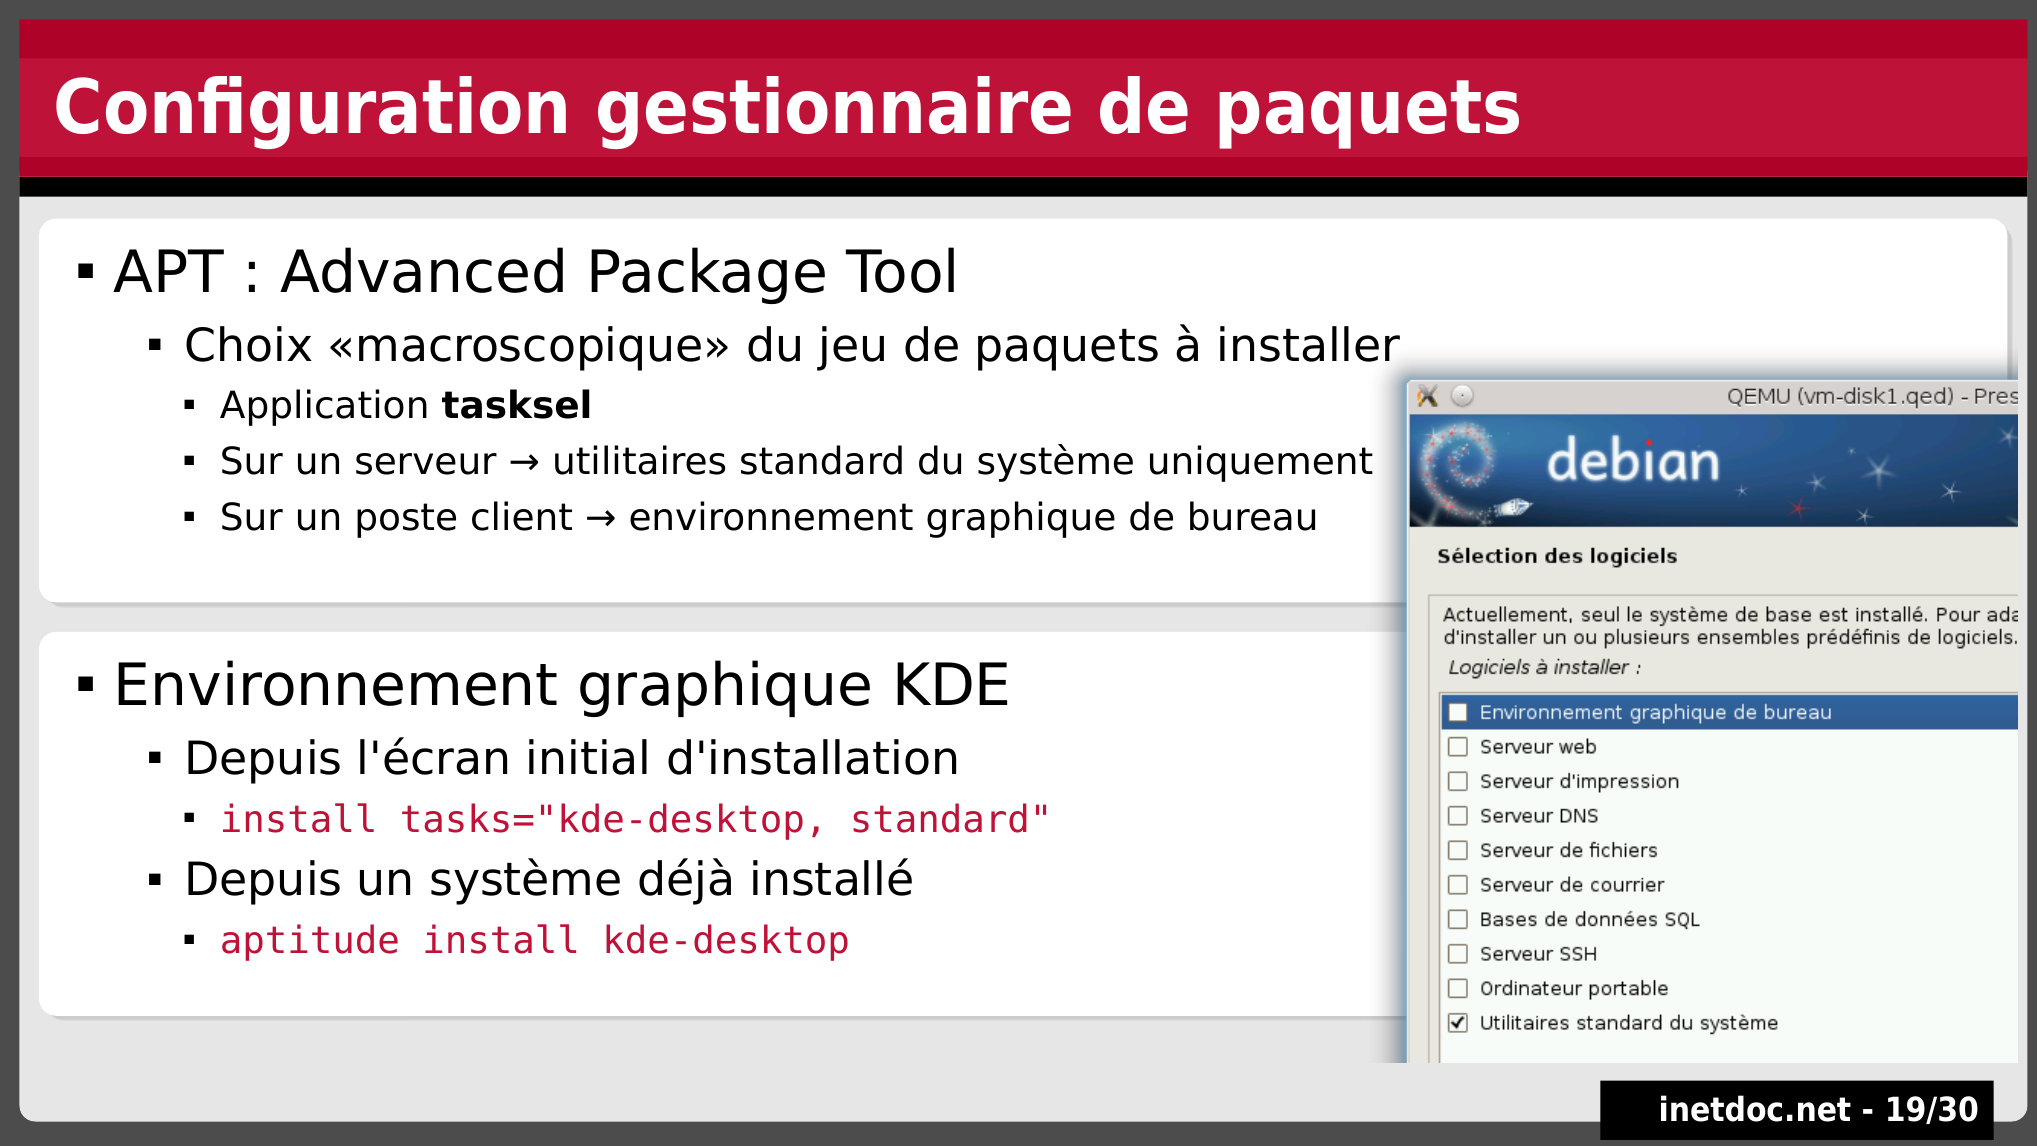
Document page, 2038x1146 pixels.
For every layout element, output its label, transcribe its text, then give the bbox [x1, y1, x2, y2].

text_box Environnement graphique KDE Depuis l'écran initial d'installation install tasks="kde-desktop, standard" Depuis un système déjà installé aptitude install kde-desktop [38, 631, 1346, 1016]
text_box inetdoc.net - <numéro>/30 [1600, 1080, 1994, 1140]
picture [1346, 320, 2018, 1063]
text_box APT : Advanced Package Tool Choix «macroscopique» du jeu de paquets à installer Application tasksel Sur un serveur → utilitaires standard du système uniquement Sur un poste client → environnement graphique de bureau [38, 218, 2008, 603]
text_box Configuration gestionnaire de paquets [19, 59, 2028, 157]
text_box [19, 157, 2028, 1122]
text_box [19, 19, 2028, 59]
